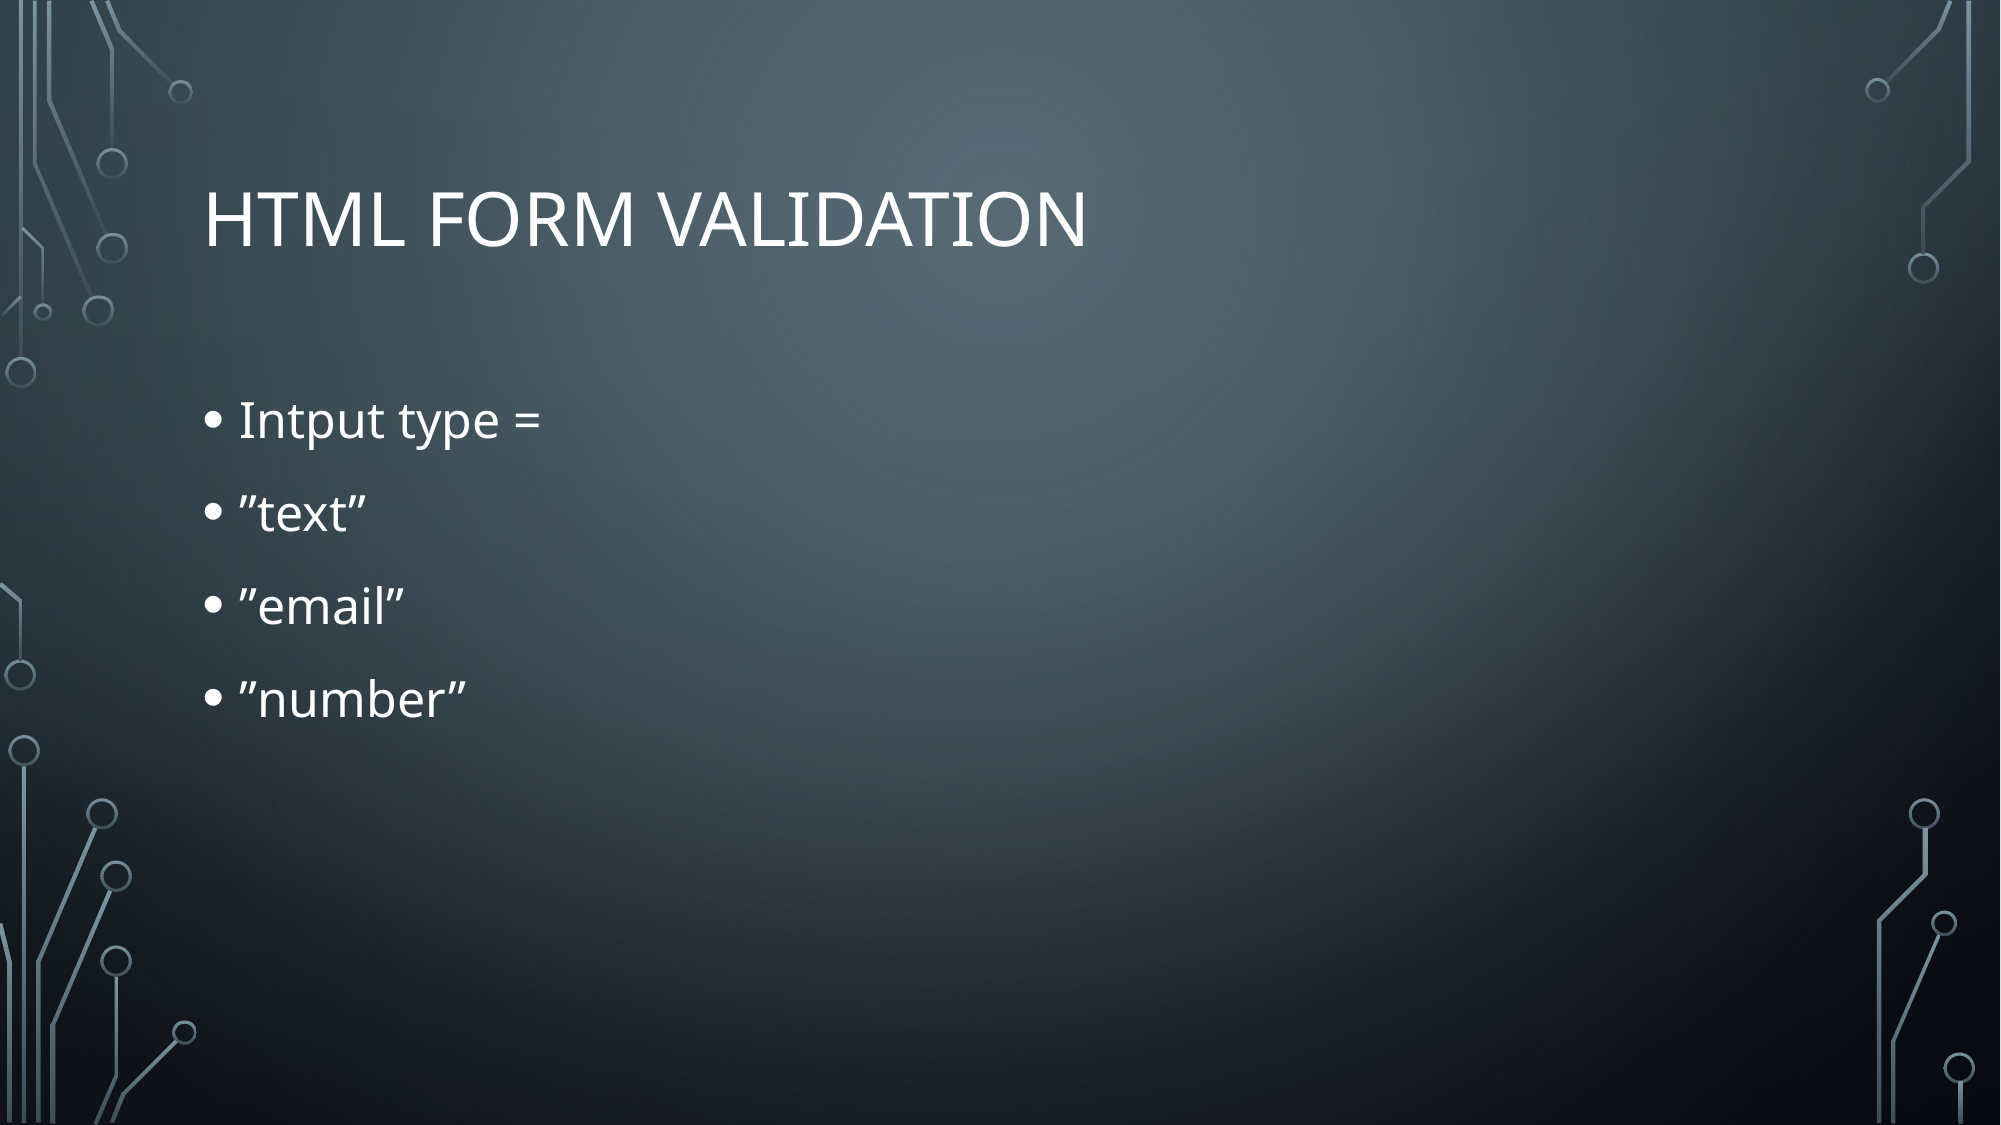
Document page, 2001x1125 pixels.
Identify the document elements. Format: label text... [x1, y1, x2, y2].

list Intput type = ”text” ”email” ”number” [187, 369, 1813, 951]
title Html form validation [187, 101, 1813, 344]
